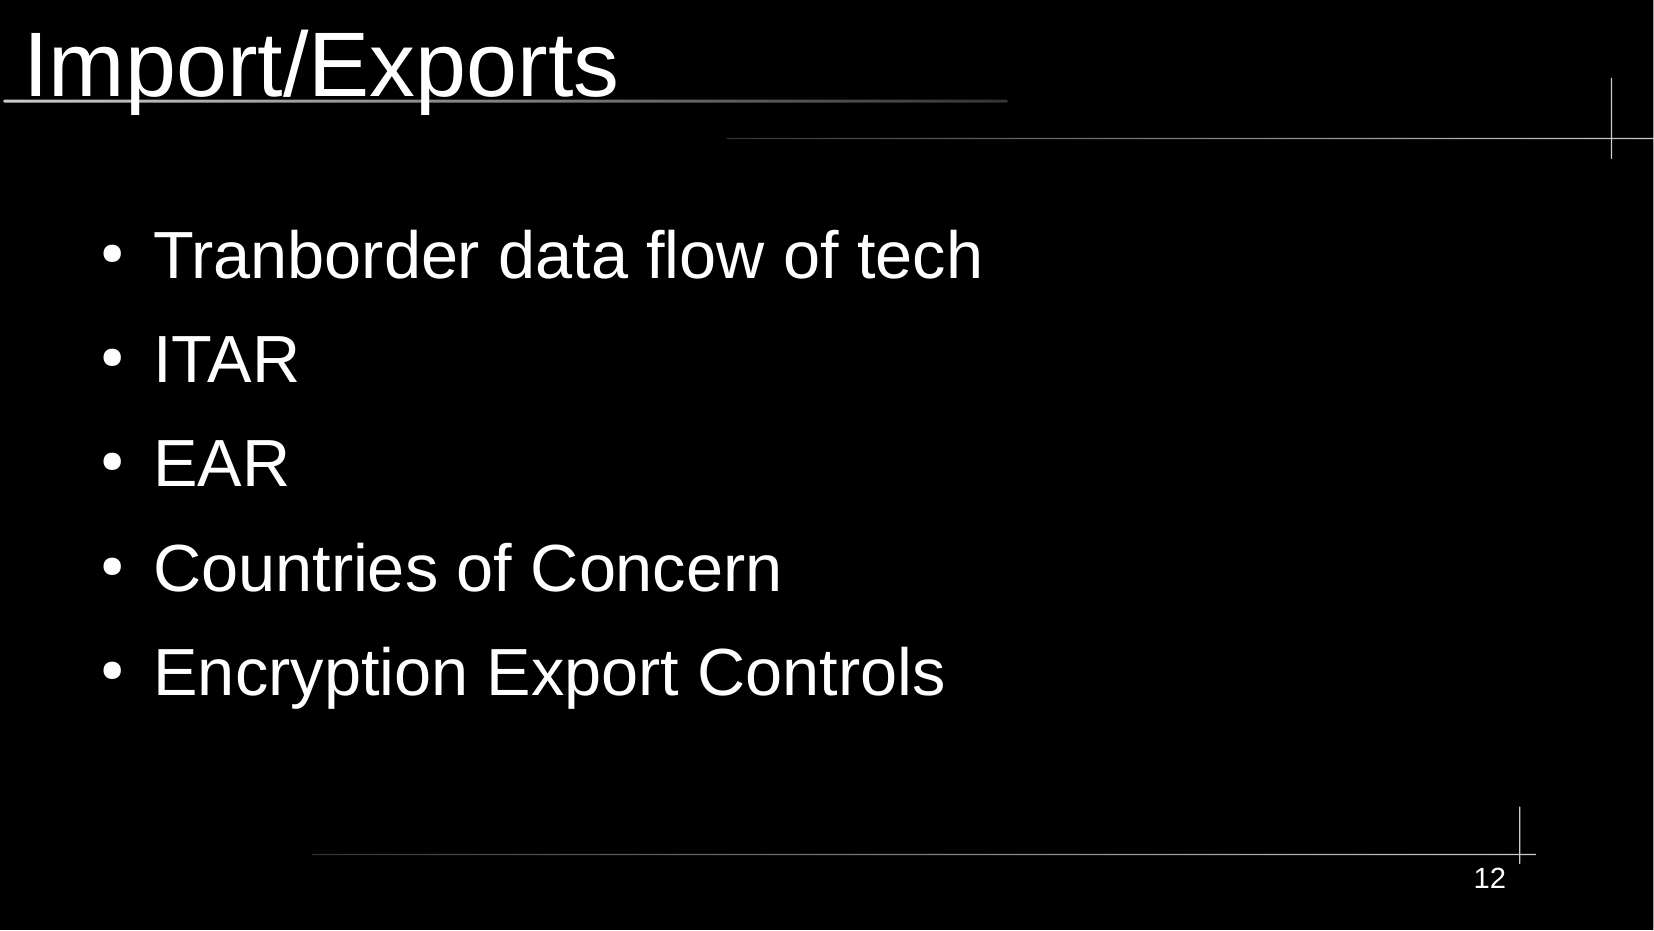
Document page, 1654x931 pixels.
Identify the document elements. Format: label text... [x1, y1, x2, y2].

title Import/Exports [23, 11, 1589, 119]
list Tranborder data flow of tech ITAR EAR Countries of Concern Encryption Export Controls [82, 217, 1571, 851]
